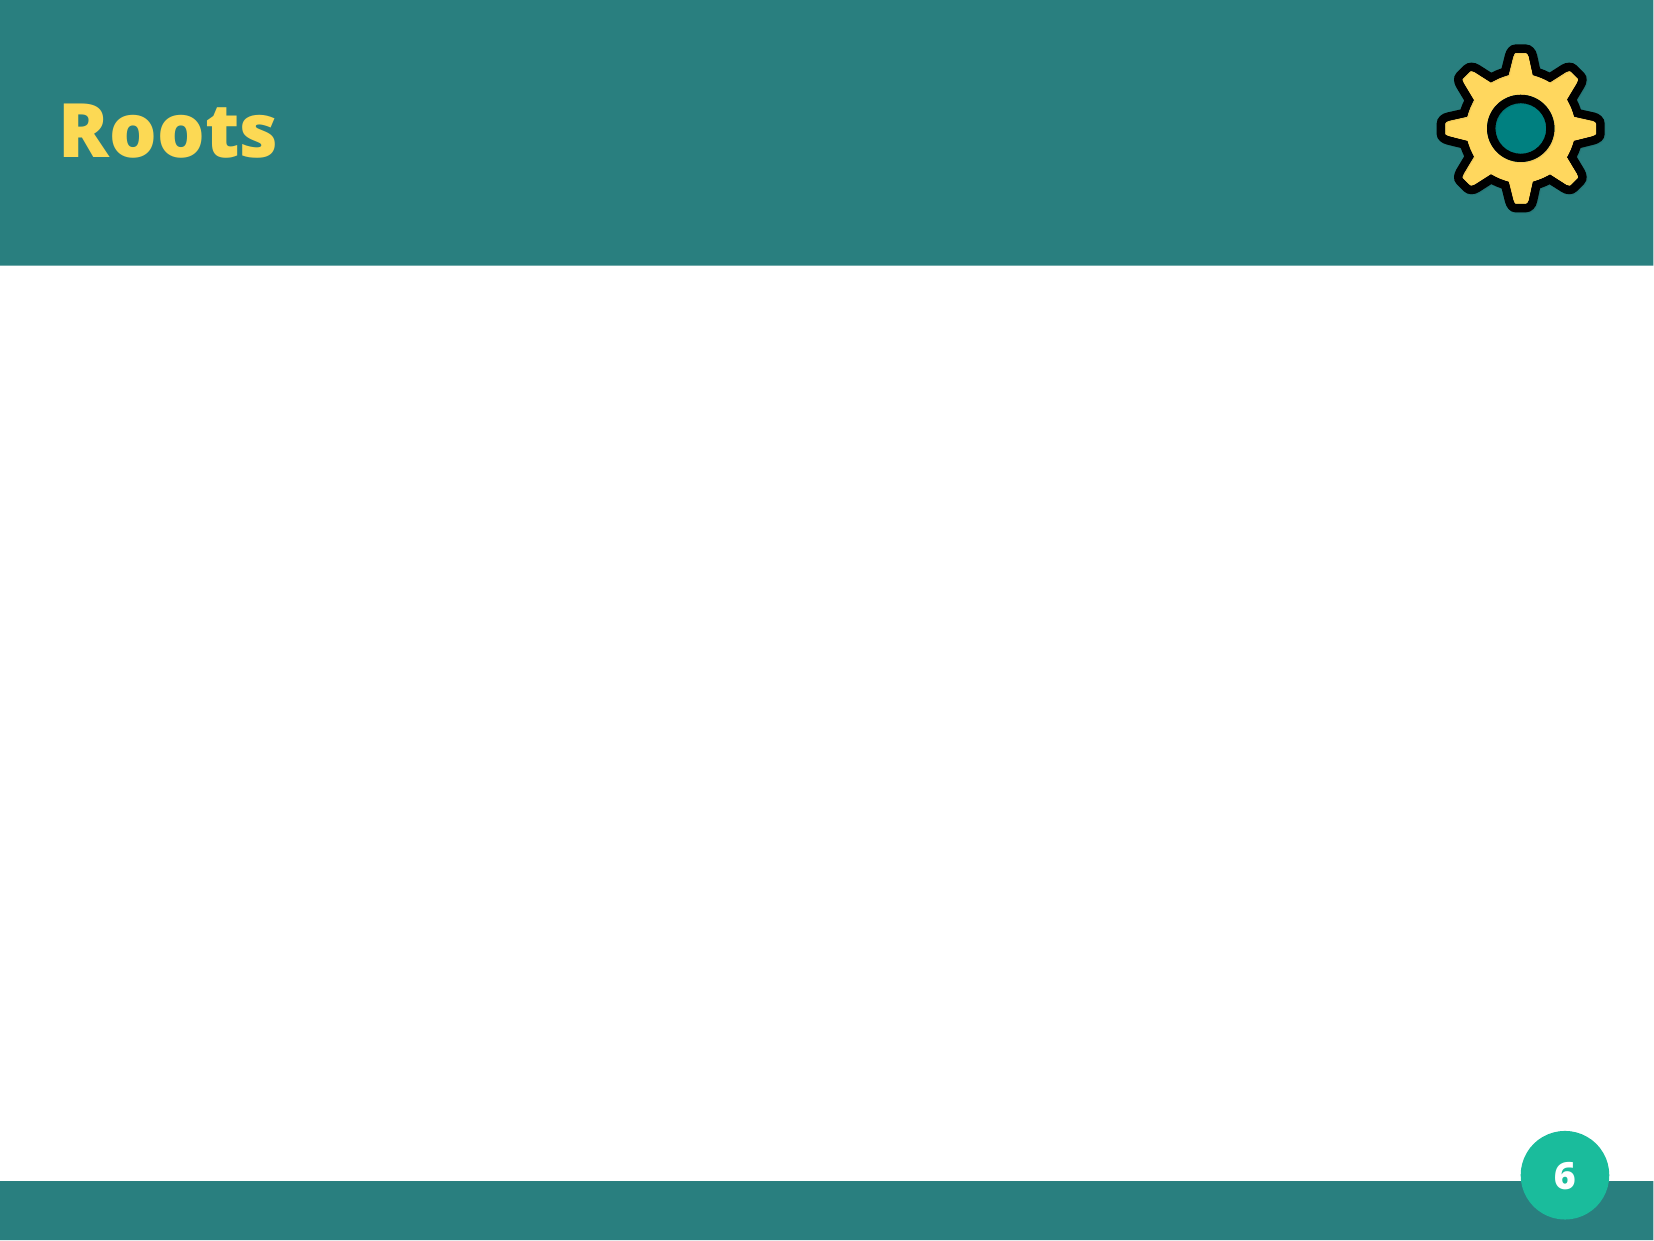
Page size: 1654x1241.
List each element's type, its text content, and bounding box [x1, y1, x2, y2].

title Roots [1415, 49, 1595, 207]
picture [265, 0, 1415, 1241]
title Roots [59, 49, 265, 207]
